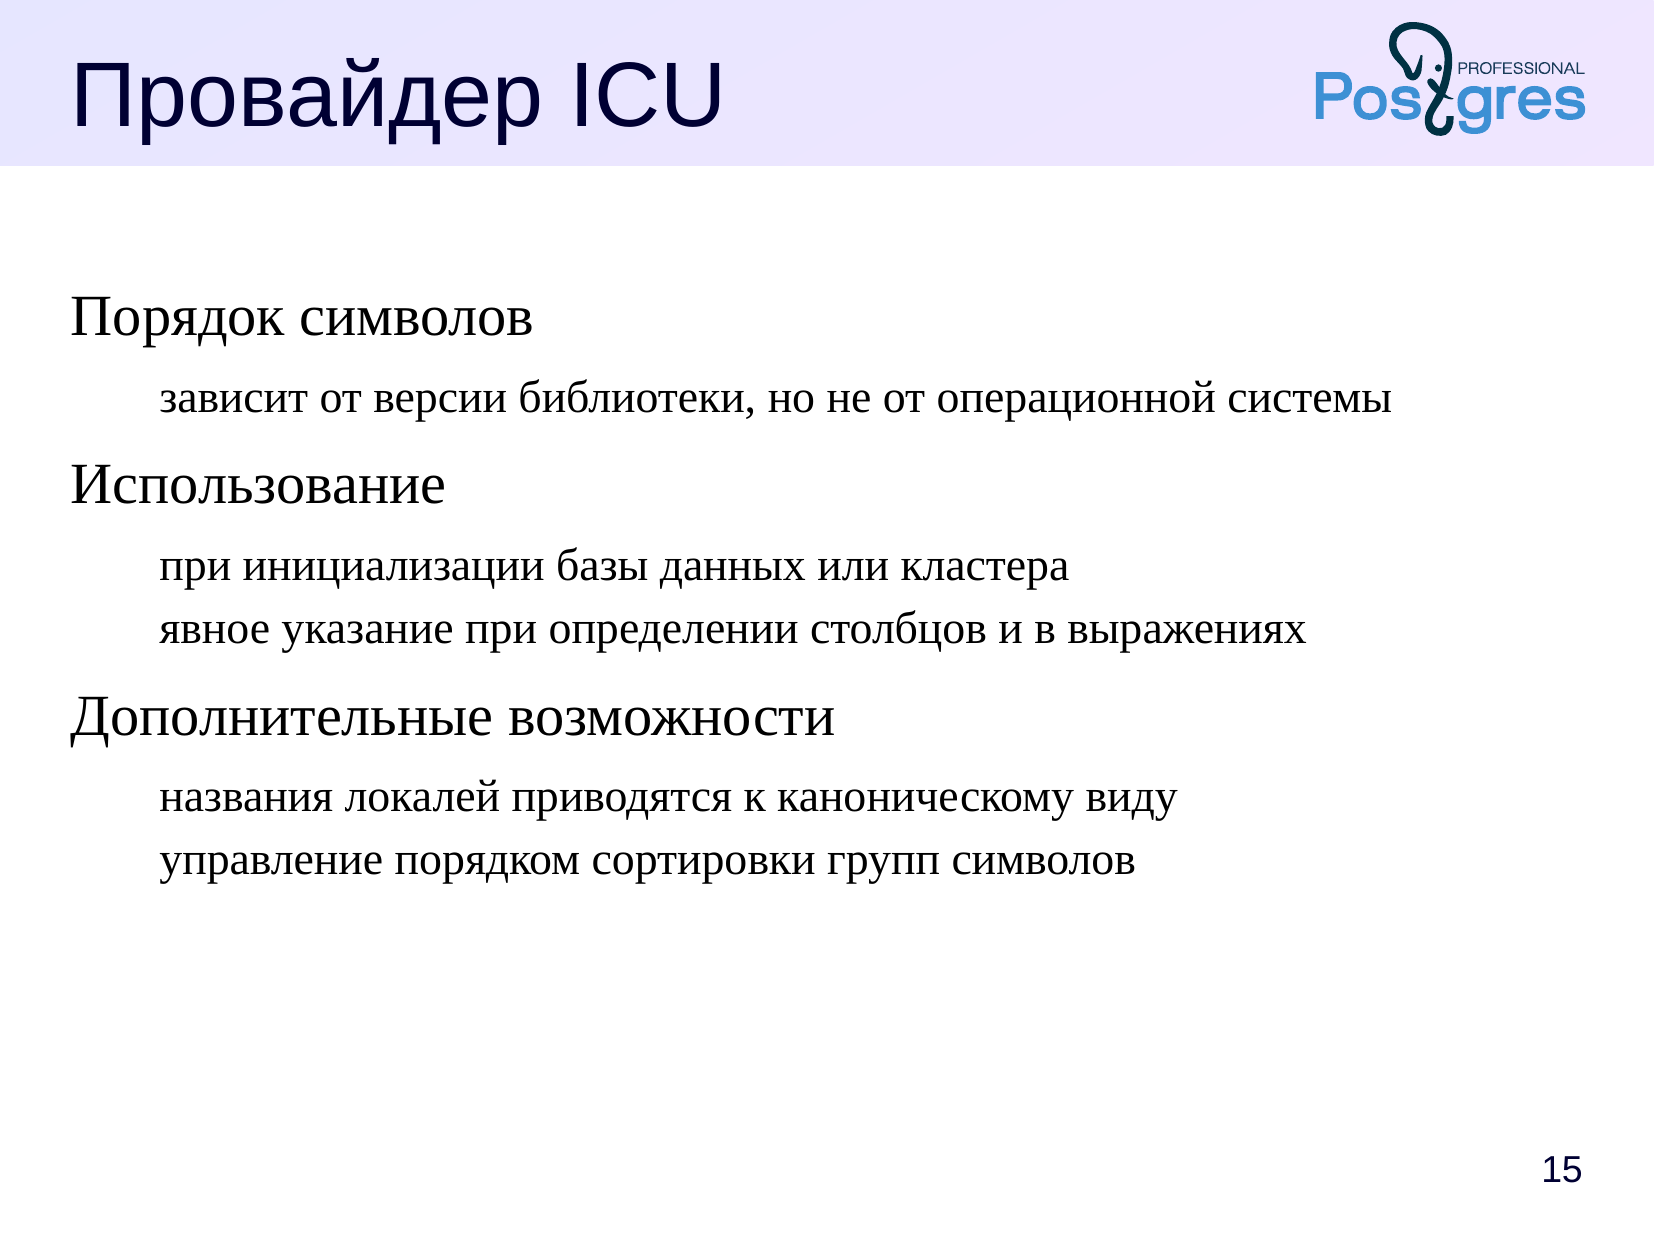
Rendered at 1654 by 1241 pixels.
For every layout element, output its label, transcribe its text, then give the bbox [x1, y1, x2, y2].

title Провайдер ICU [70, 43, 1241, 147]
list Порядок символов зависит от версии библиотеки, но не от операционной системы Использование при инициализации базы данных или кластера явное указание при определении столбцов и в выражениях Дополнительные возможности названия локалей приводятся к каноническому виду управление порядком сортировки групп символов [70, 283, 1583, 1134]
